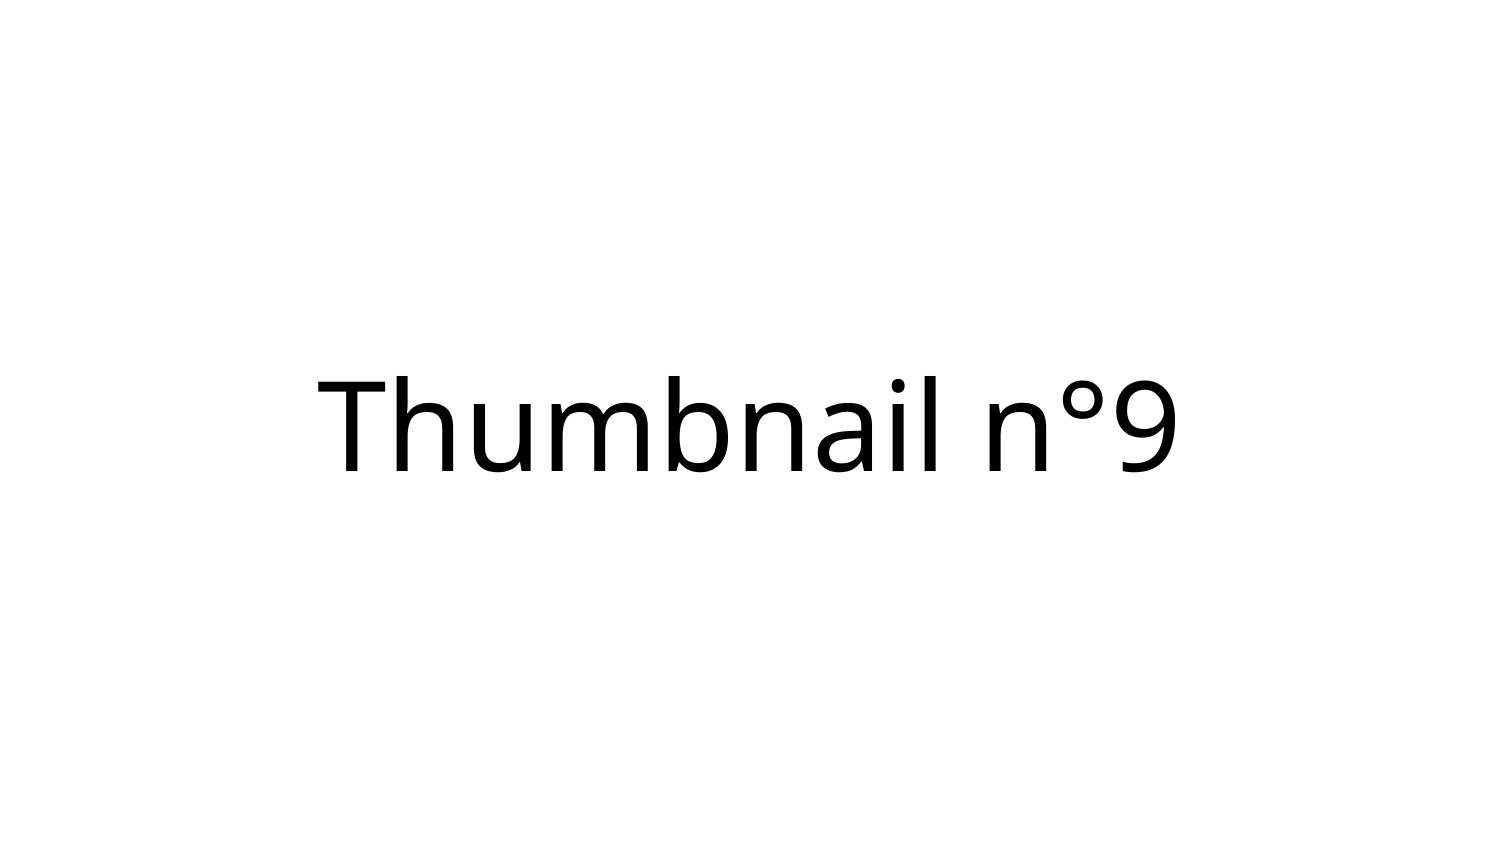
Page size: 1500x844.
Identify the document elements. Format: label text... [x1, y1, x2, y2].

text_box Thumbnail n°9 [0, 330, 1500, 512]
